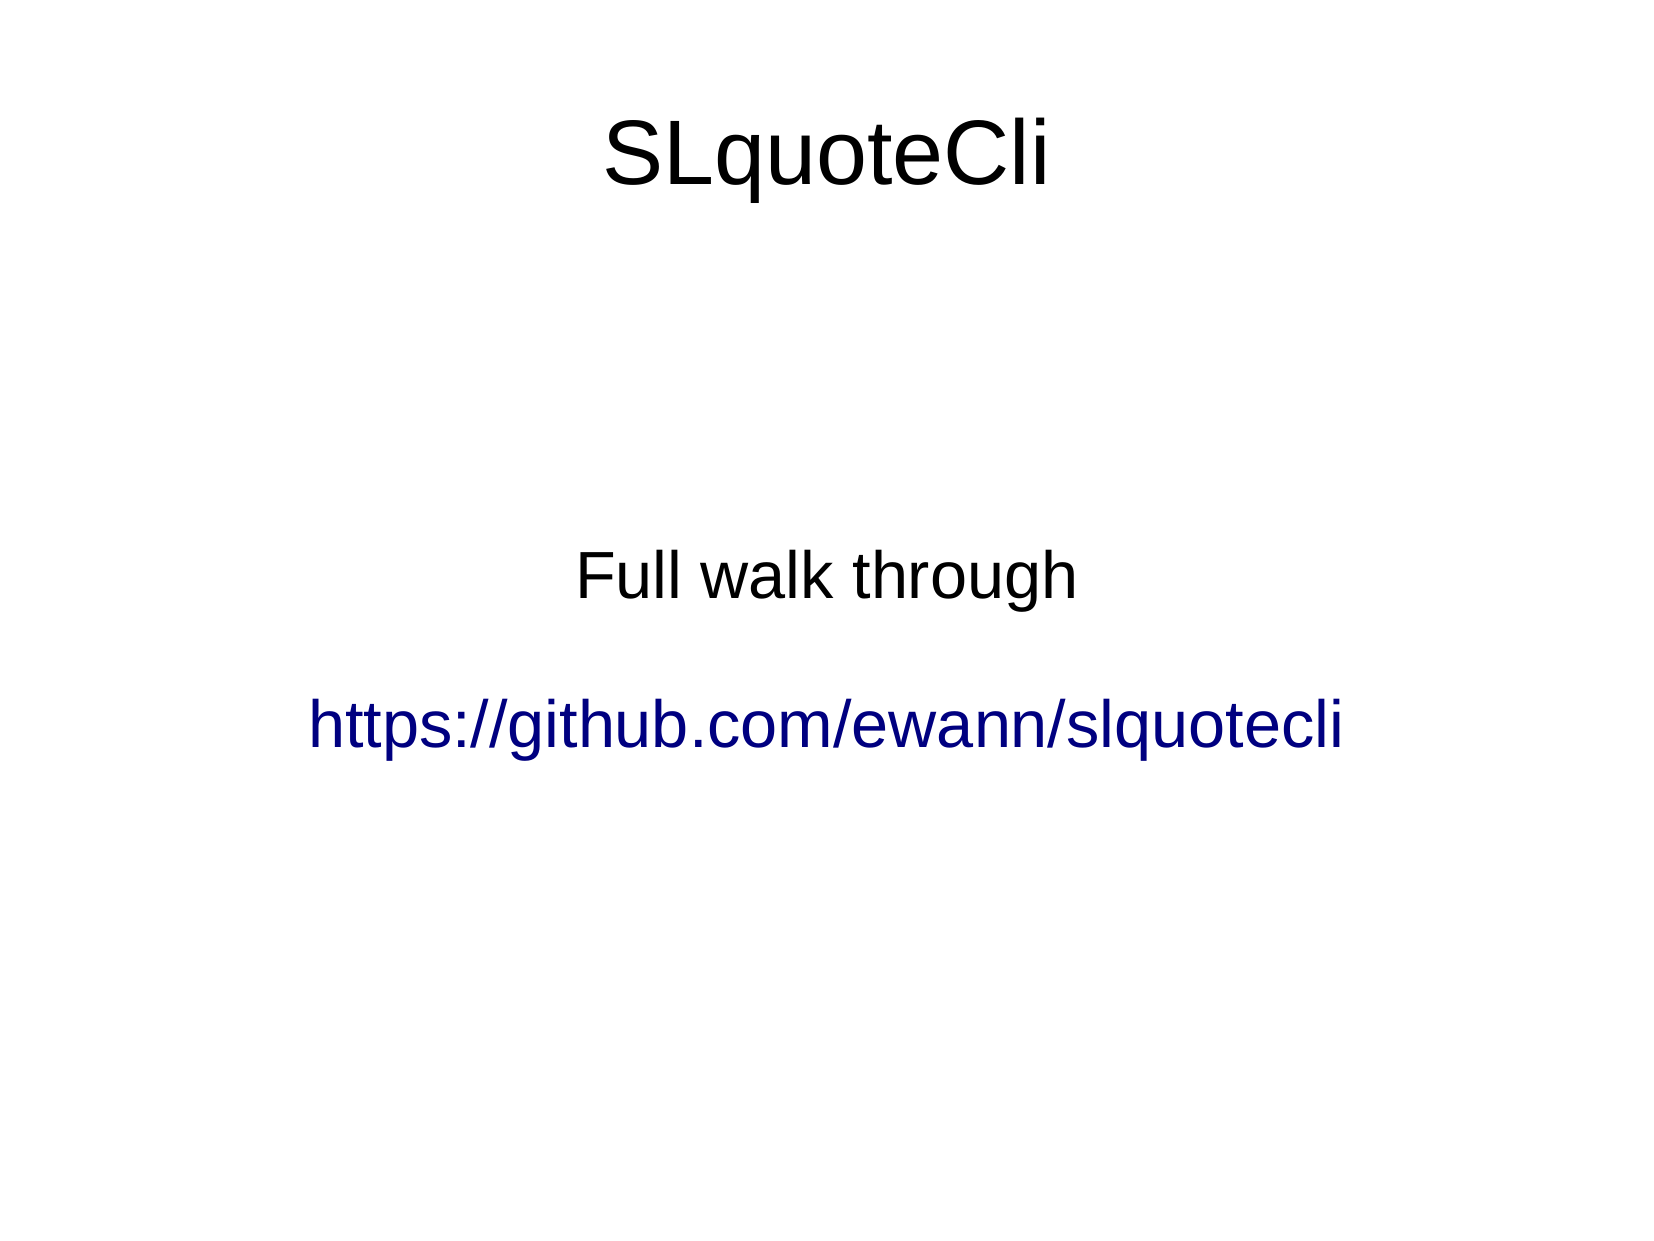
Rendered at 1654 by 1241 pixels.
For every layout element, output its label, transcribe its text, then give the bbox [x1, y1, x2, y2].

subtitle Full walk through https://github.com/ewann/slquotecli [82, 290, 1571, 1010]
title SLquoteCli [82, 49, 1571, 257]
